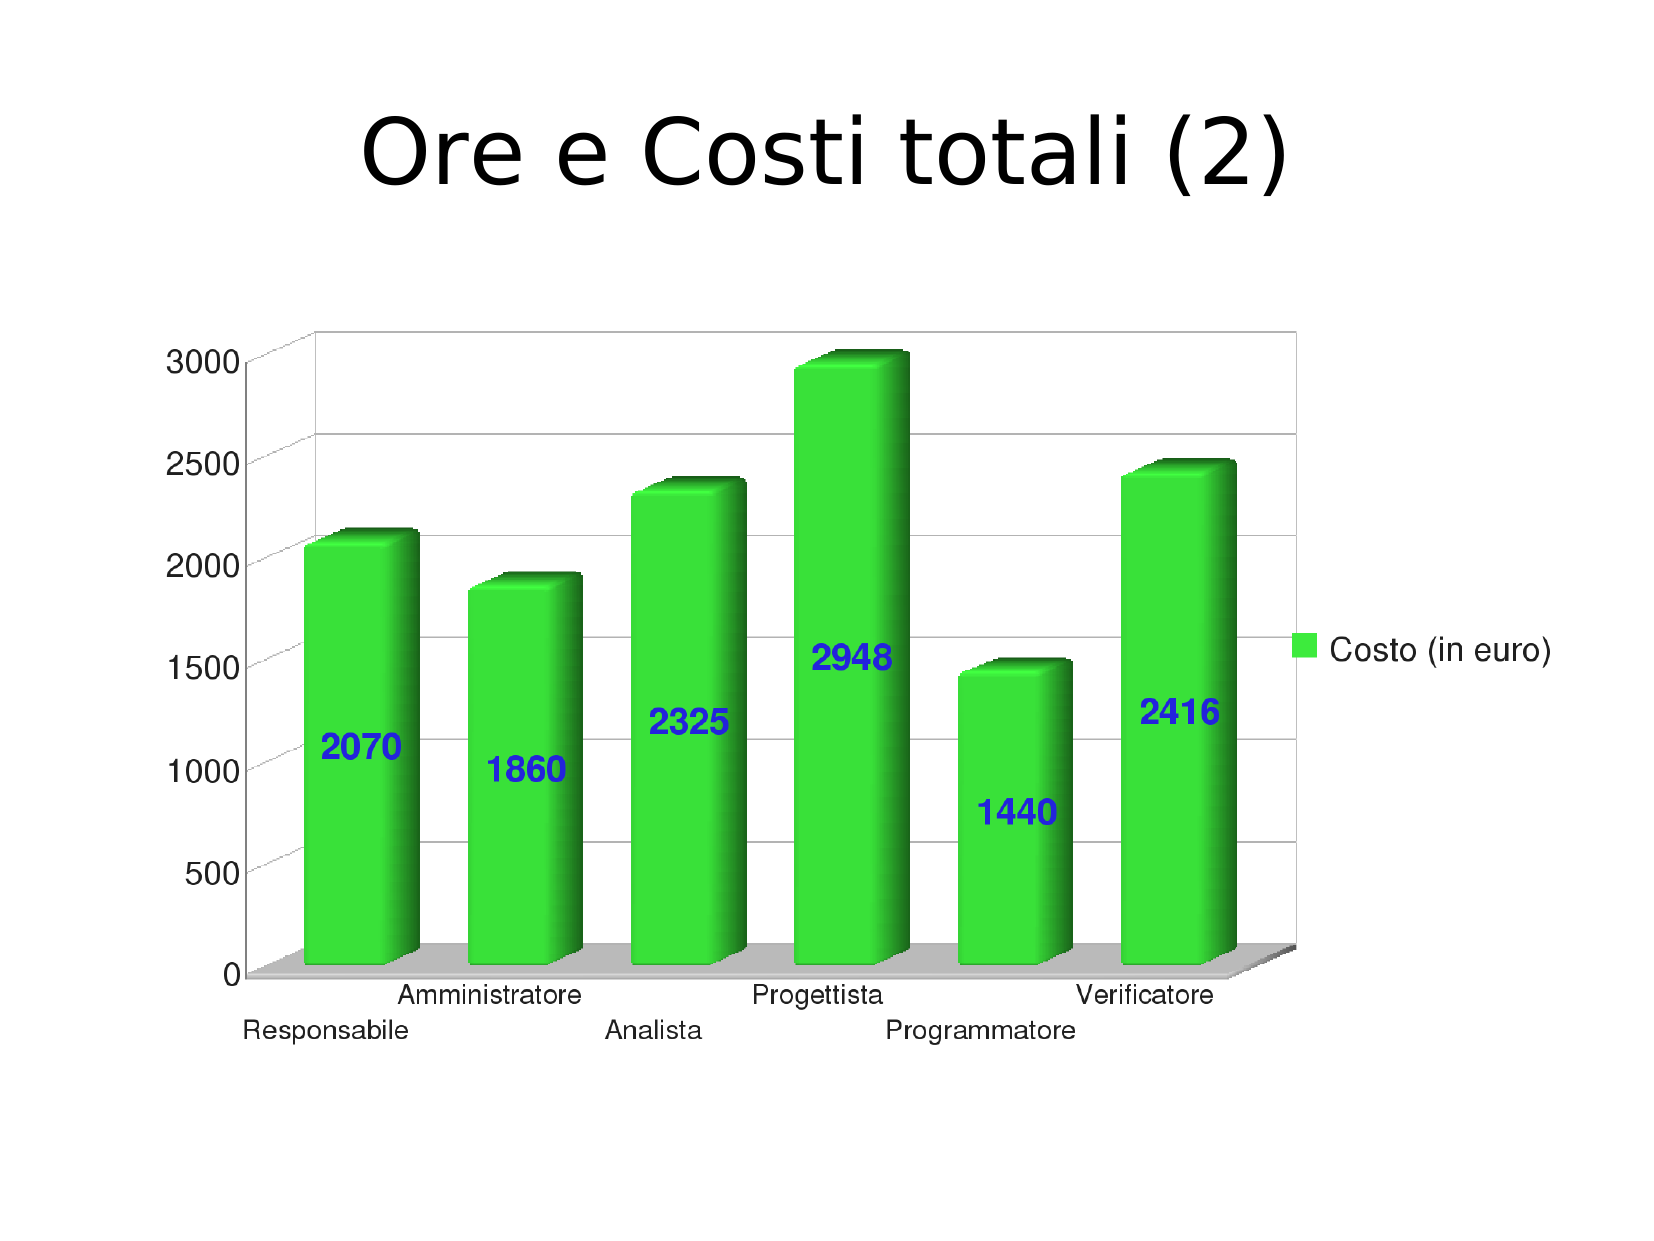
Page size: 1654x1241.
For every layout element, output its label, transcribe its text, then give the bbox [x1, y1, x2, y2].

picture [29, 265, 1625, 1123]
title Ore e Costi totali (2) [82, 56, 1571, 250]
